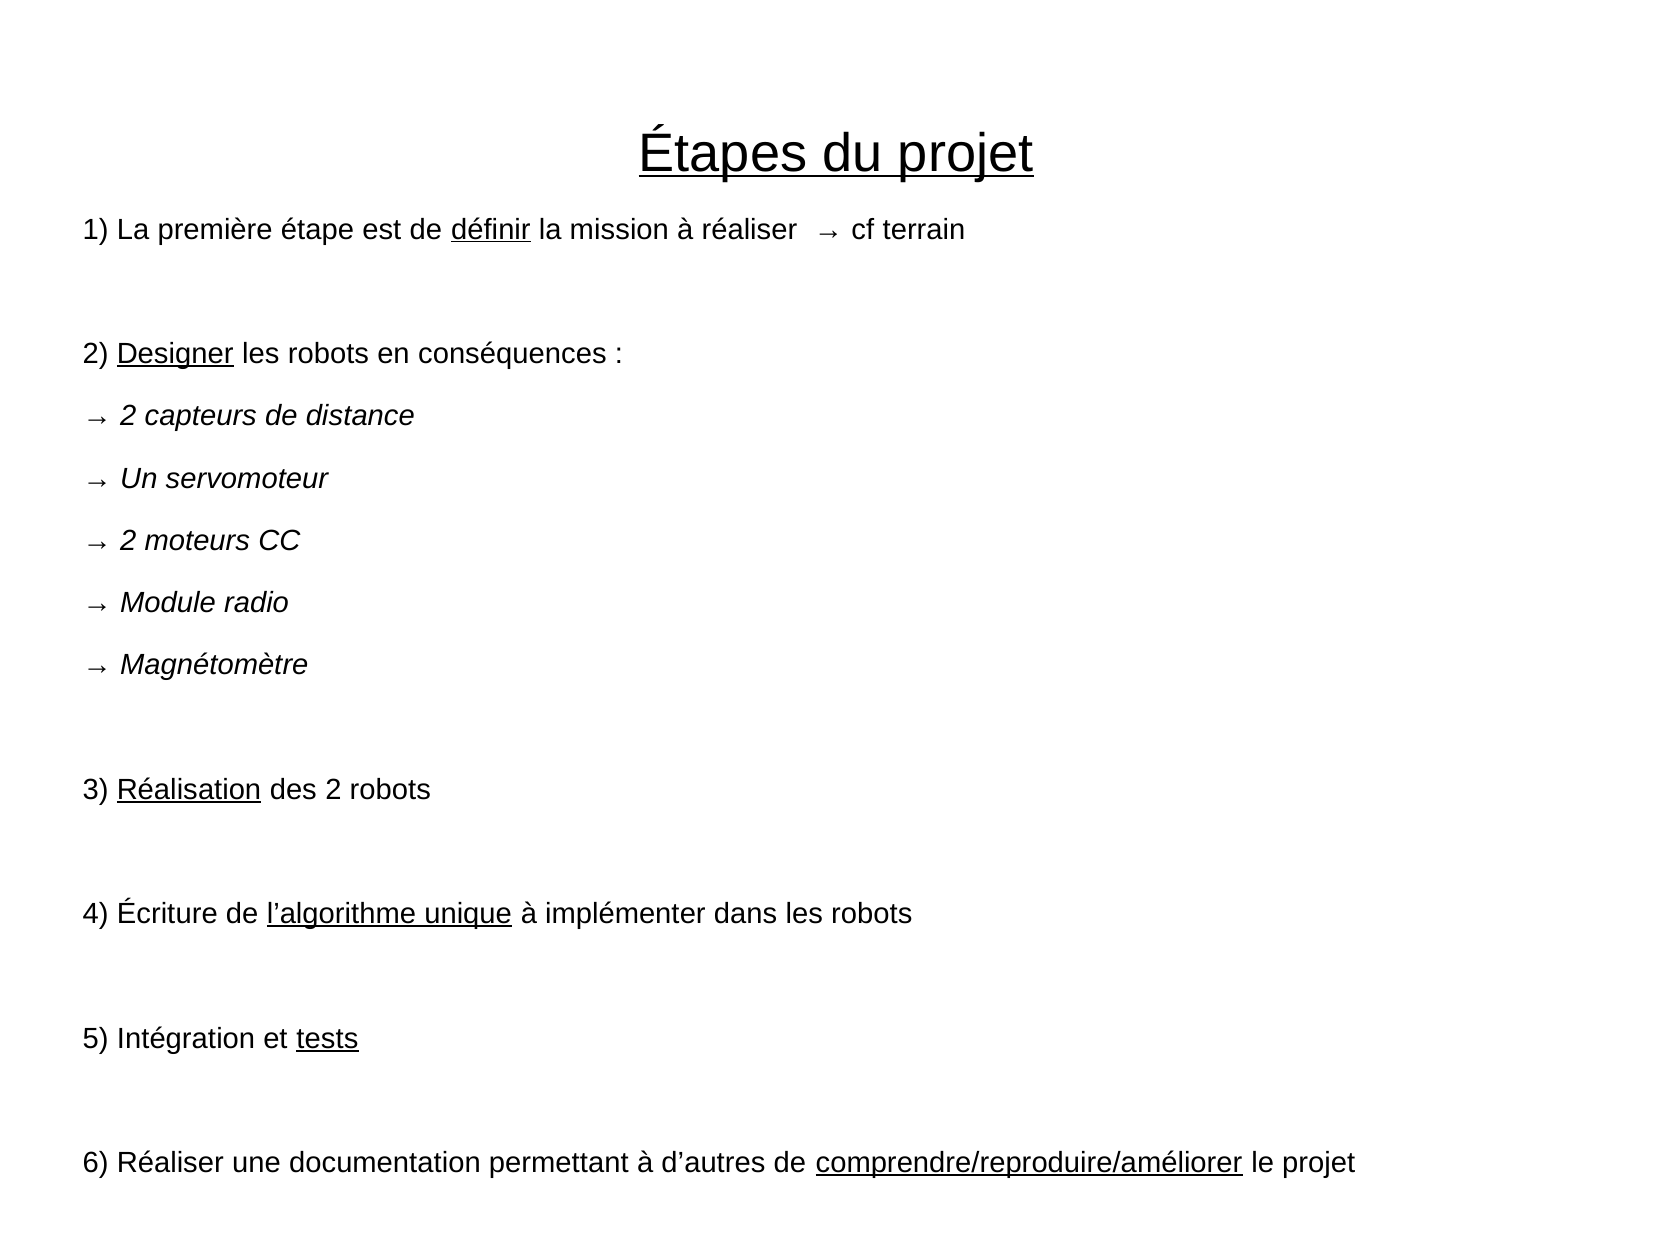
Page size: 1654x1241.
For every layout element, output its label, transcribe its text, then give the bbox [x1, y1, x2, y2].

title Étapes du projet [82, 49, 1571, 212]
list 1) La première étape est de définir la mission à réaliser → cf terrain 2) Designer les robots en conséquences : → 2 capteurs de distance → Un servomoteur → 2 moteurs CC → Module radio → Magnétomètre 3) Réalisation des 2 robots 4) Écriture de l’algorithme unique à implémenter dans les robots 5) Intégration et tests 6) Réaliser une documentation permettant à d’autres de comprendre/reproduire/améliorer le projet [82, 212, 1571, 1178]
